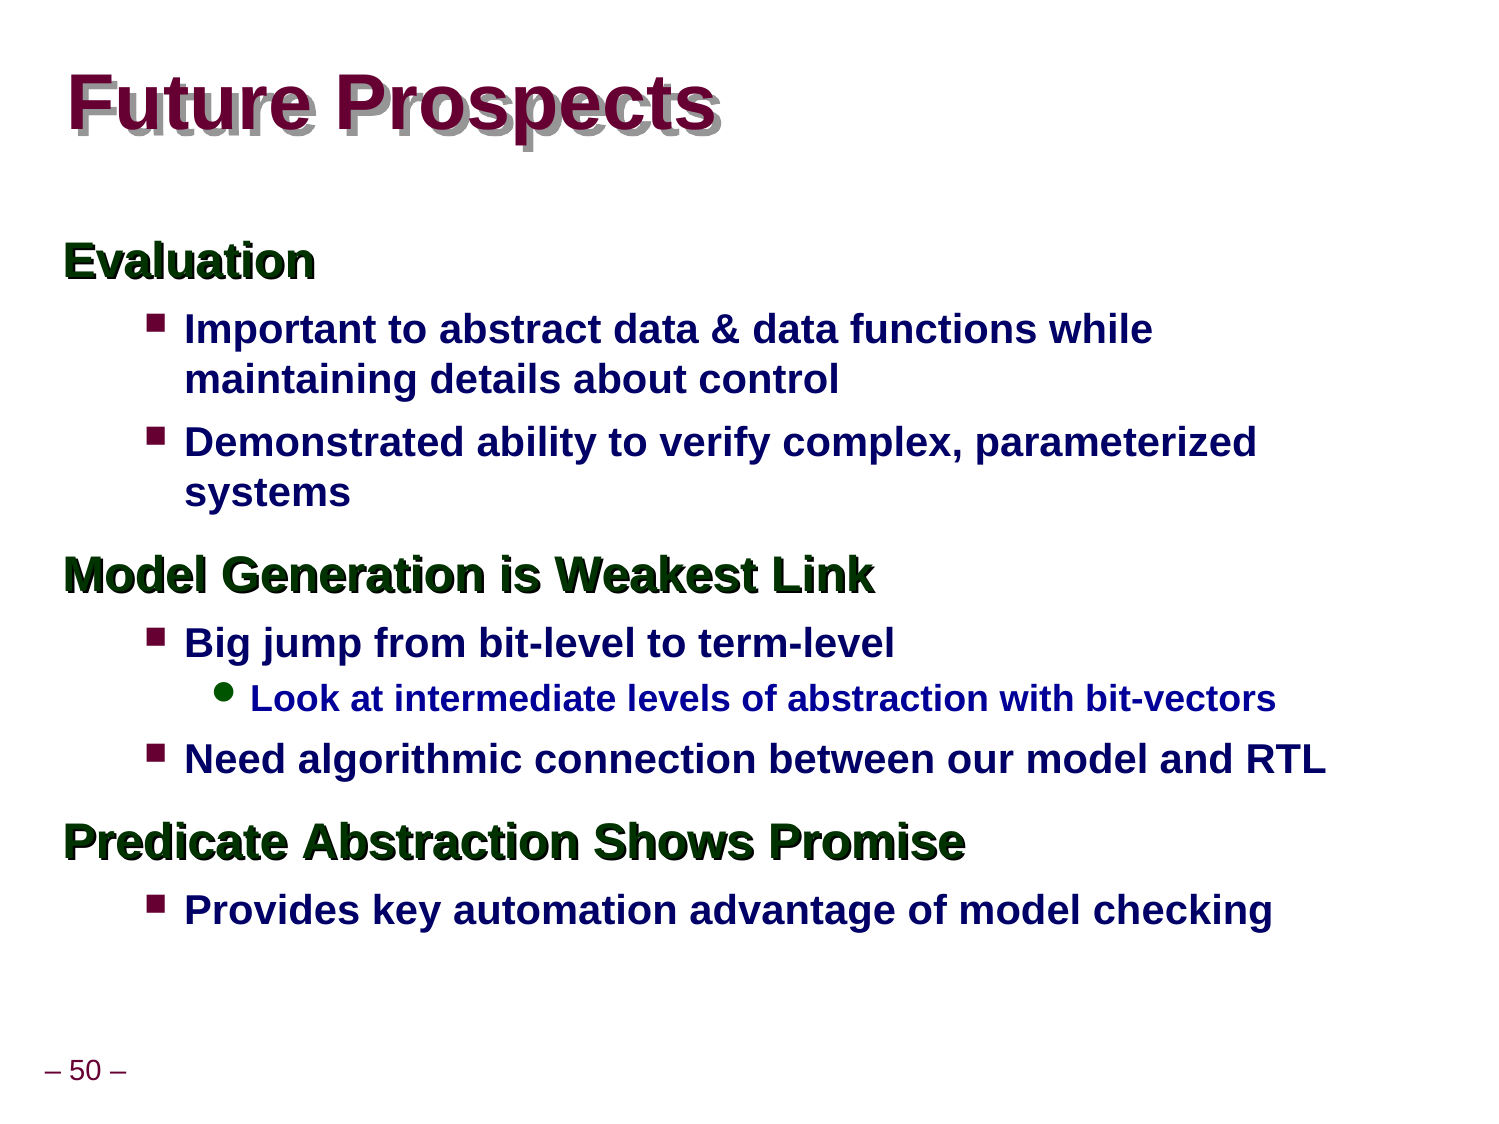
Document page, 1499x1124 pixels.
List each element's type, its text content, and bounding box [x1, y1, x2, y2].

title Future Prospects [66, 40, 1495, 169]
list Evaluation Important to abstract data & data functions while maintaining details about control Demonstrated ability to verify complex, parameterized systems Model Generation is Weakest Link Big jump from bit-level to term-level Look at intermediate levels of abstraction with bit-vectors Need algorithmic connection between our model and RTL Predicate Abstraction Shows Promise Provides key automation advantage of model checking [47, 224, 1409, 1056]
